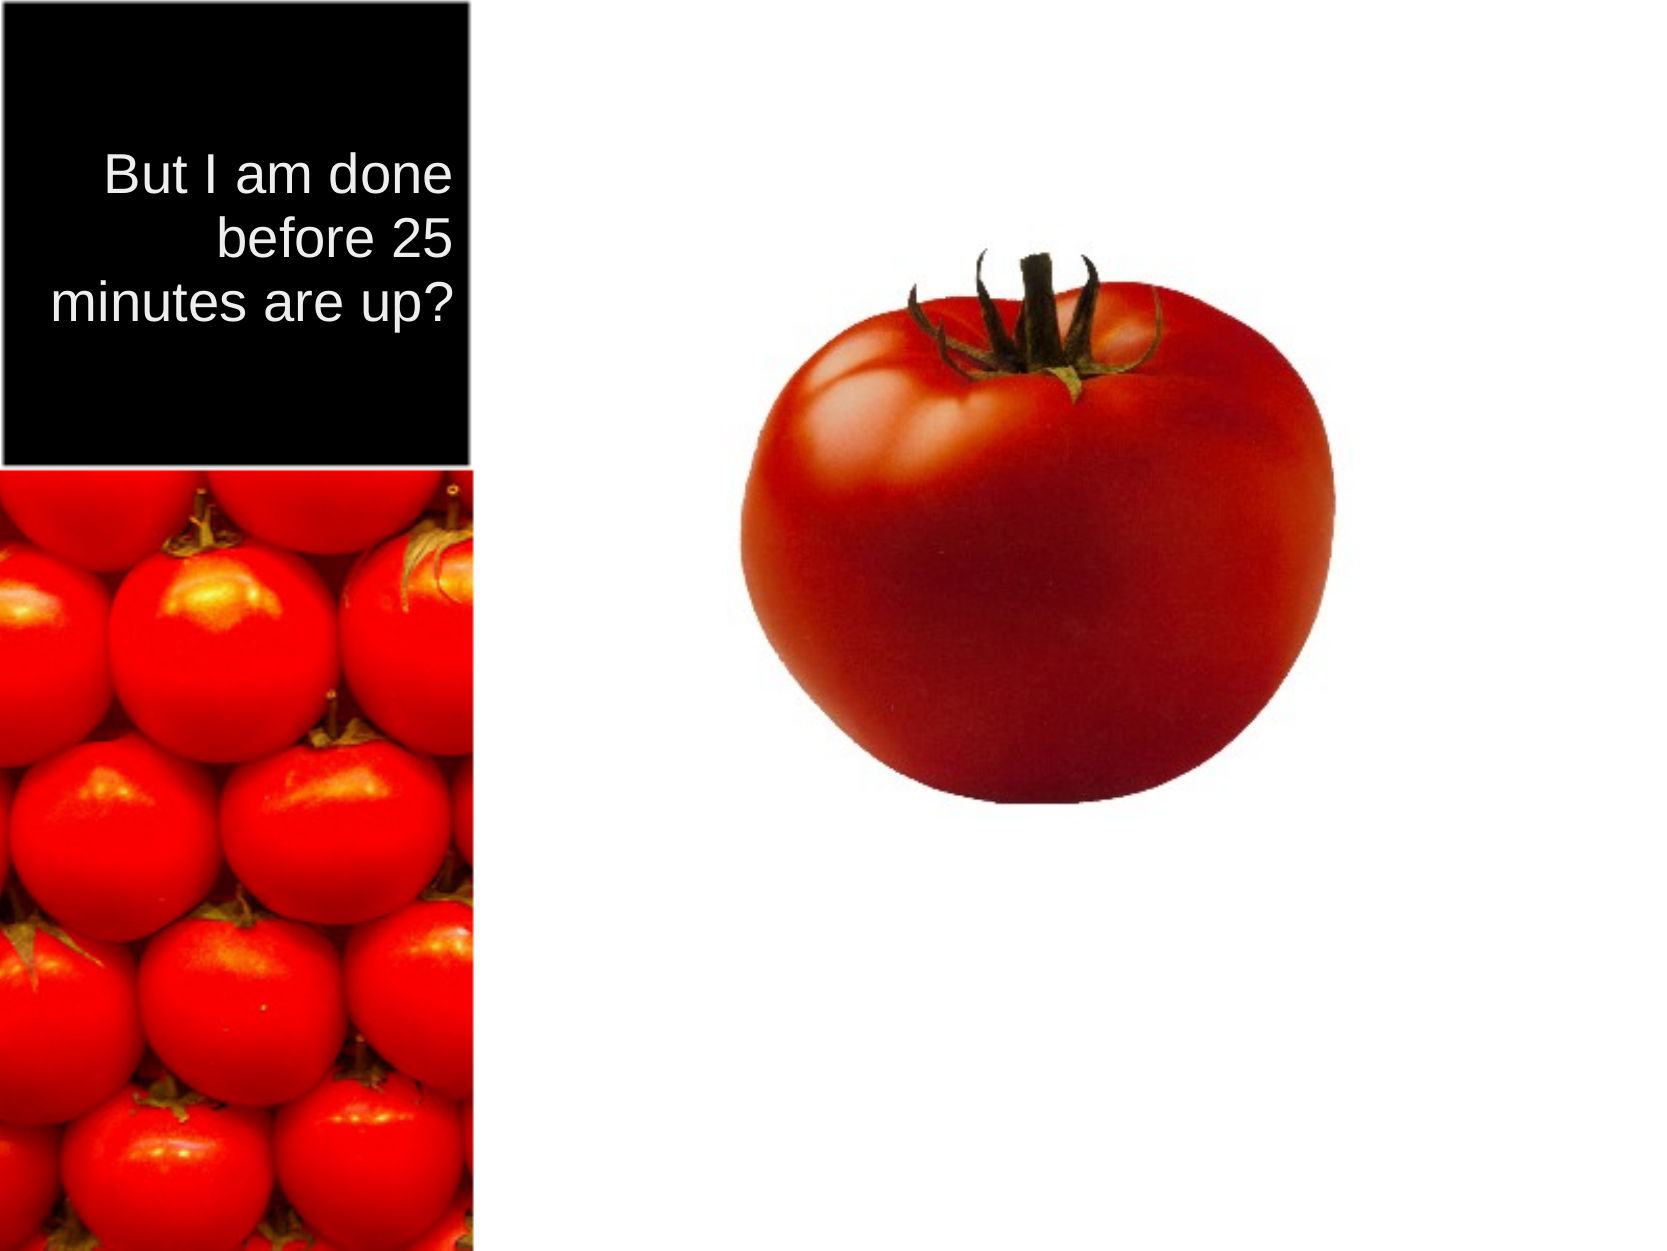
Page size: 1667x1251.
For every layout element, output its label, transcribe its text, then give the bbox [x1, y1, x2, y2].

text_box But I am done before 25 minutes are up? [24, 141, 455, 335]
picture [0, 0, 1667, 1251]
